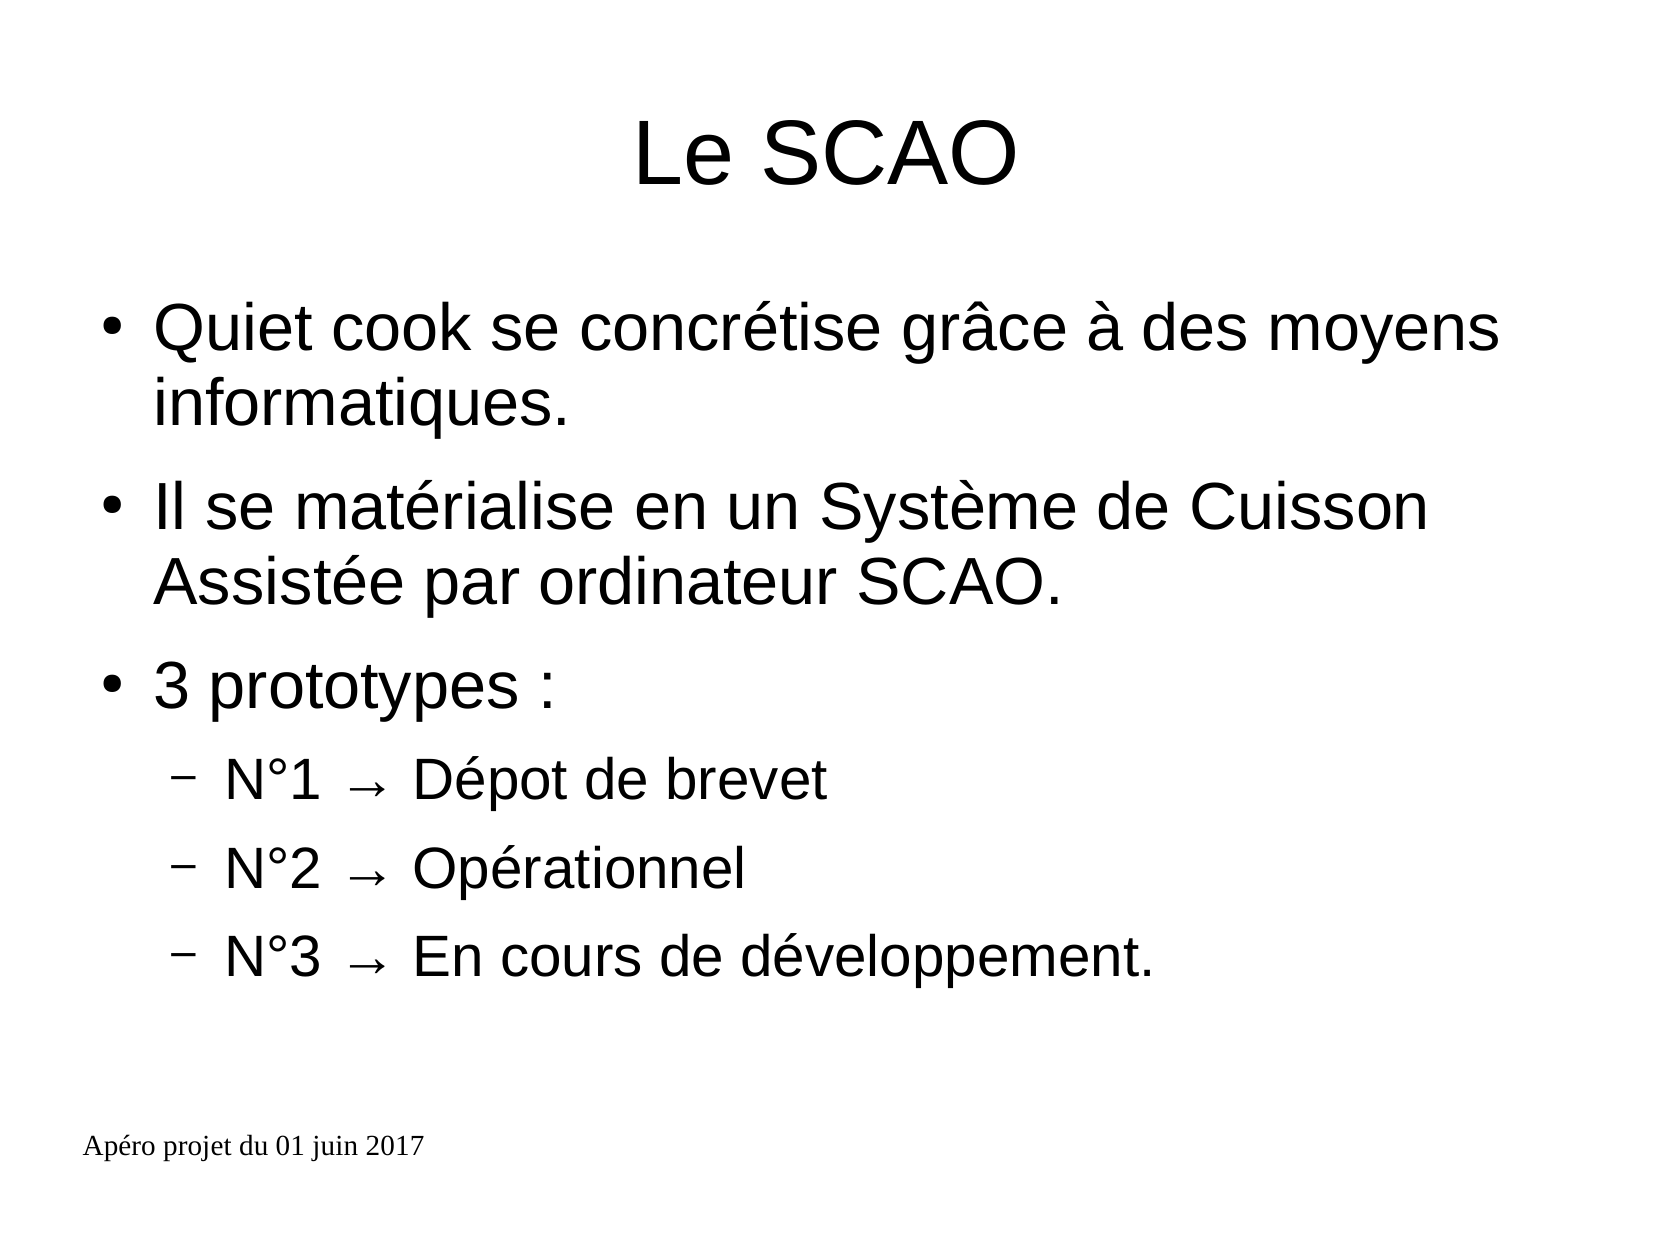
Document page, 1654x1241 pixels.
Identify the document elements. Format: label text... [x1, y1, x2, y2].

list Quiet cook se concrétise grâce à des moyens informatiques. Il se matérialise en un Système de Cuisson Assistée par ordinateur SCAO. 3 prototypes : N°1 → Dépot de brevet N°2 → Opérationnel N°3 → En cours de développement. [82, 290, 1571, 1010]
title Le SCAO [82, 49, 1571, 257]
